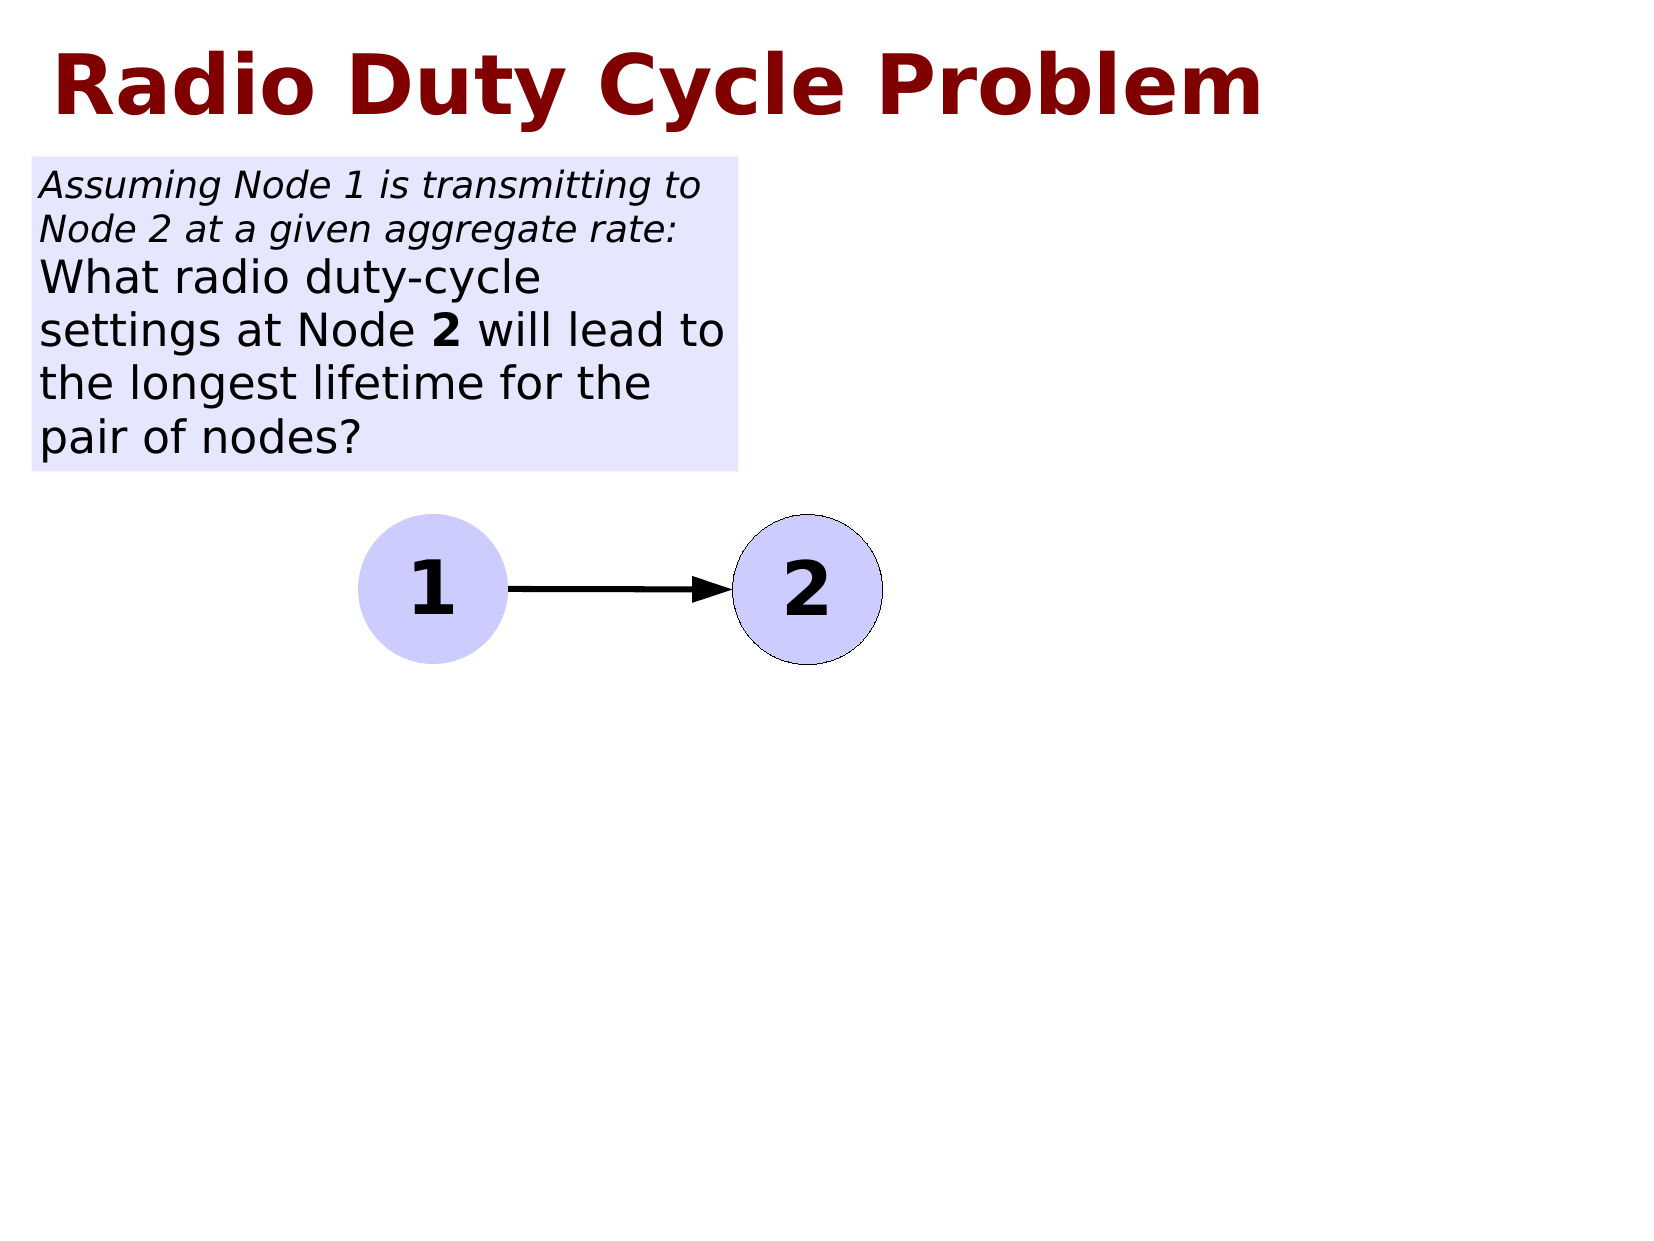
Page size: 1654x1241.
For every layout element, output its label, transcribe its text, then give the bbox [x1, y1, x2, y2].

title Radio Duty Cycle Problem [51, 7, 1654, 165]
text_box 1 [358, 513, 509, 665]
text_box 2 [732, 514, 883, 665]
text_box Assuming Node 1 is transmitting to Node 2 at a given aggregate rate: What radio duty-cycle settings at Node 2 will lead to the longest lifetime for the pair of nodes? [31, 156, 739, 472]
